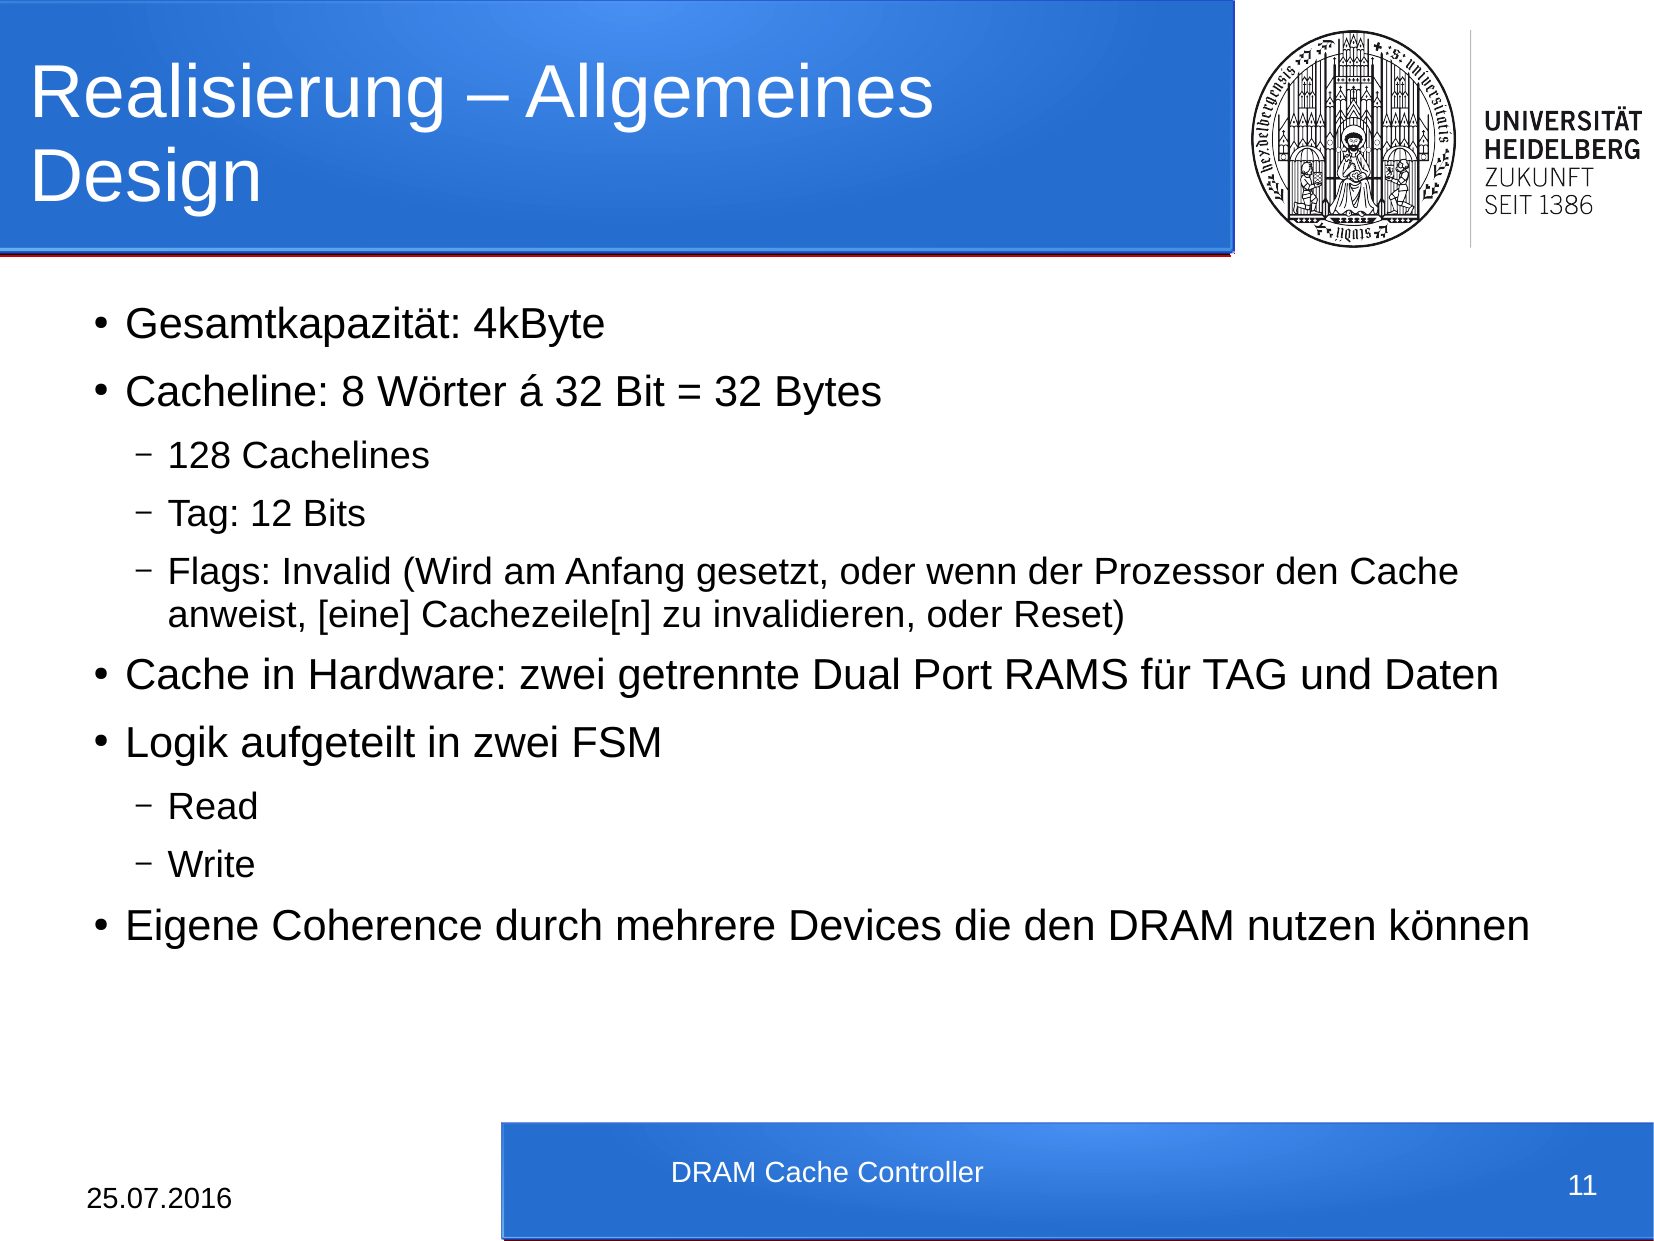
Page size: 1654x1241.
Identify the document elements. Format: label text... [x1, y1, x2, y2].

picture [1251, 30, 1642, 248]
picture [496, 1121, 1654, 1241]
list Gesamtkapazität: 4kByte Cacheline: 8 Wörter á 32 Bit = 32 Bytes 128 Cachelines Tag: 12 Bits Flags: Invalid (Wird am Anfang gesetzt, oder wenn der Prozessor den Cache anweist, [eine] Cachezeile[n] zu invalidieren, oder Reset) Cache in Hardware: zwei getrennte Dual Port RAMS für TAG und Daten Logik aufgeteilt in zwei FSM Read Write Eigene Coherence durch mehrere Devices die den DRAM nutzen können [82, 299, 1571, 1019]
title Realisierung – Allgemeines Design [29, 31, 1182, 237]
picture [0, 0, 1238, 262]
